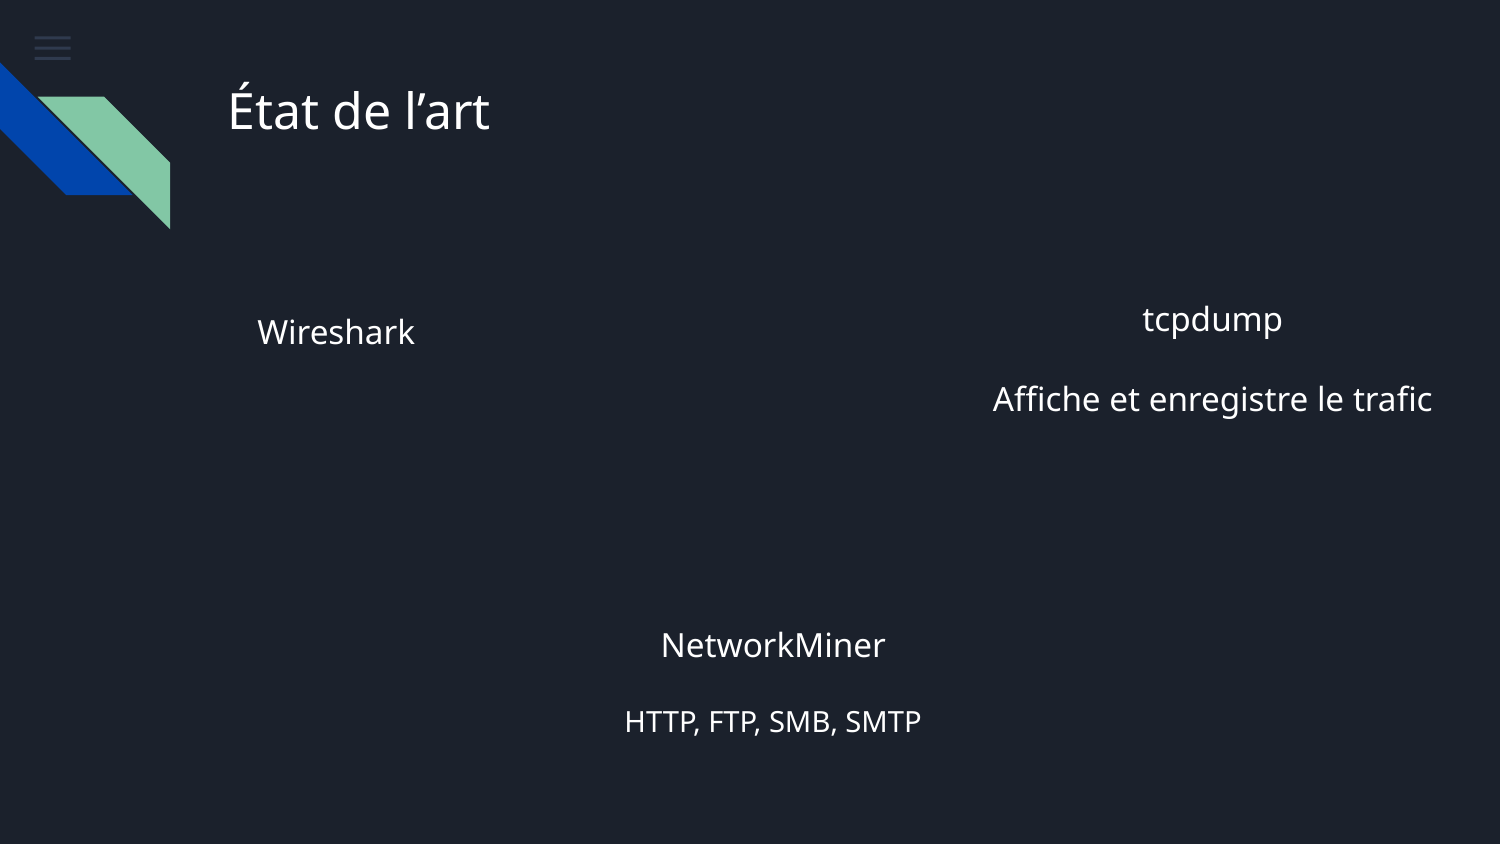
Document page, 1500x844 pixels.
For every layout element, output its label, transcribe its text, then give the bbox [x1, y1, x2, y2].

text_box NetworkMiner HTTP, FTP, SMB, SMTP [503, 617, 1044, 746]
text_box tcpdump Affiche et enregistre le trafic [942, 293, 1484, 422]
title État de l’art [212, 64, 1368, 215]
text_box Wireshark [66, 267, 607, 396]
